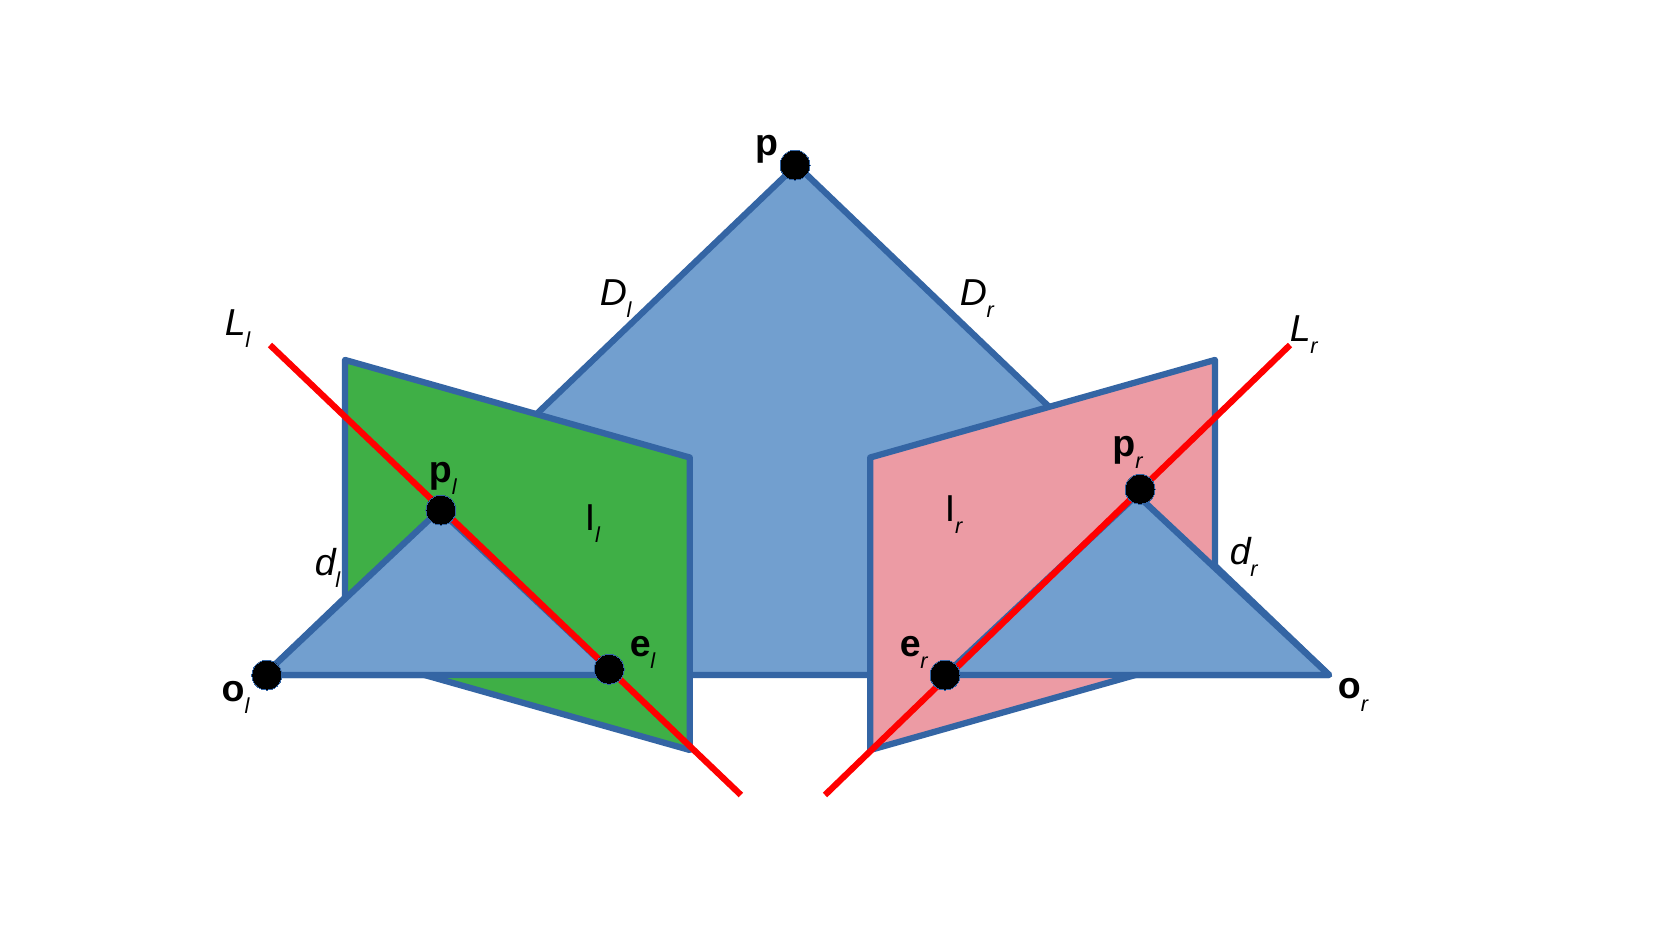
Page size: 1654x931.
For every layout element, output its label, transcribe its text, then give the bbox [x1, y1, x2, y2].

text_box Ir [930, 480, 1006, 546]
text_box dl [300, 534, 376, 601]
text_box pl [414, 440, 490, 507]
text_box p [740, 114, 801, 171]
text_box ol [206, 660, 282, 726]
text_box Ll [210, 294, 286, 361]
text_box er [885, 615, 961, 681]
text_box el [615, 615, 691, 681]
text_box or [1323, 657, 1399, 724]
text_box Dr [945, 264, 1021, 331]
text_box dr [1215, 522, 1291, 589]
text_box pr [1097, 414, 1173, 481]
text_box Il [570, 489, 646, 556]
text_box Dl [585, 264, 661, 331]
text_box Lr [1275, 300, 1351, 366]
text_box [628, 681, 690, 741]
text_box [251, 150, 1330, 750]
